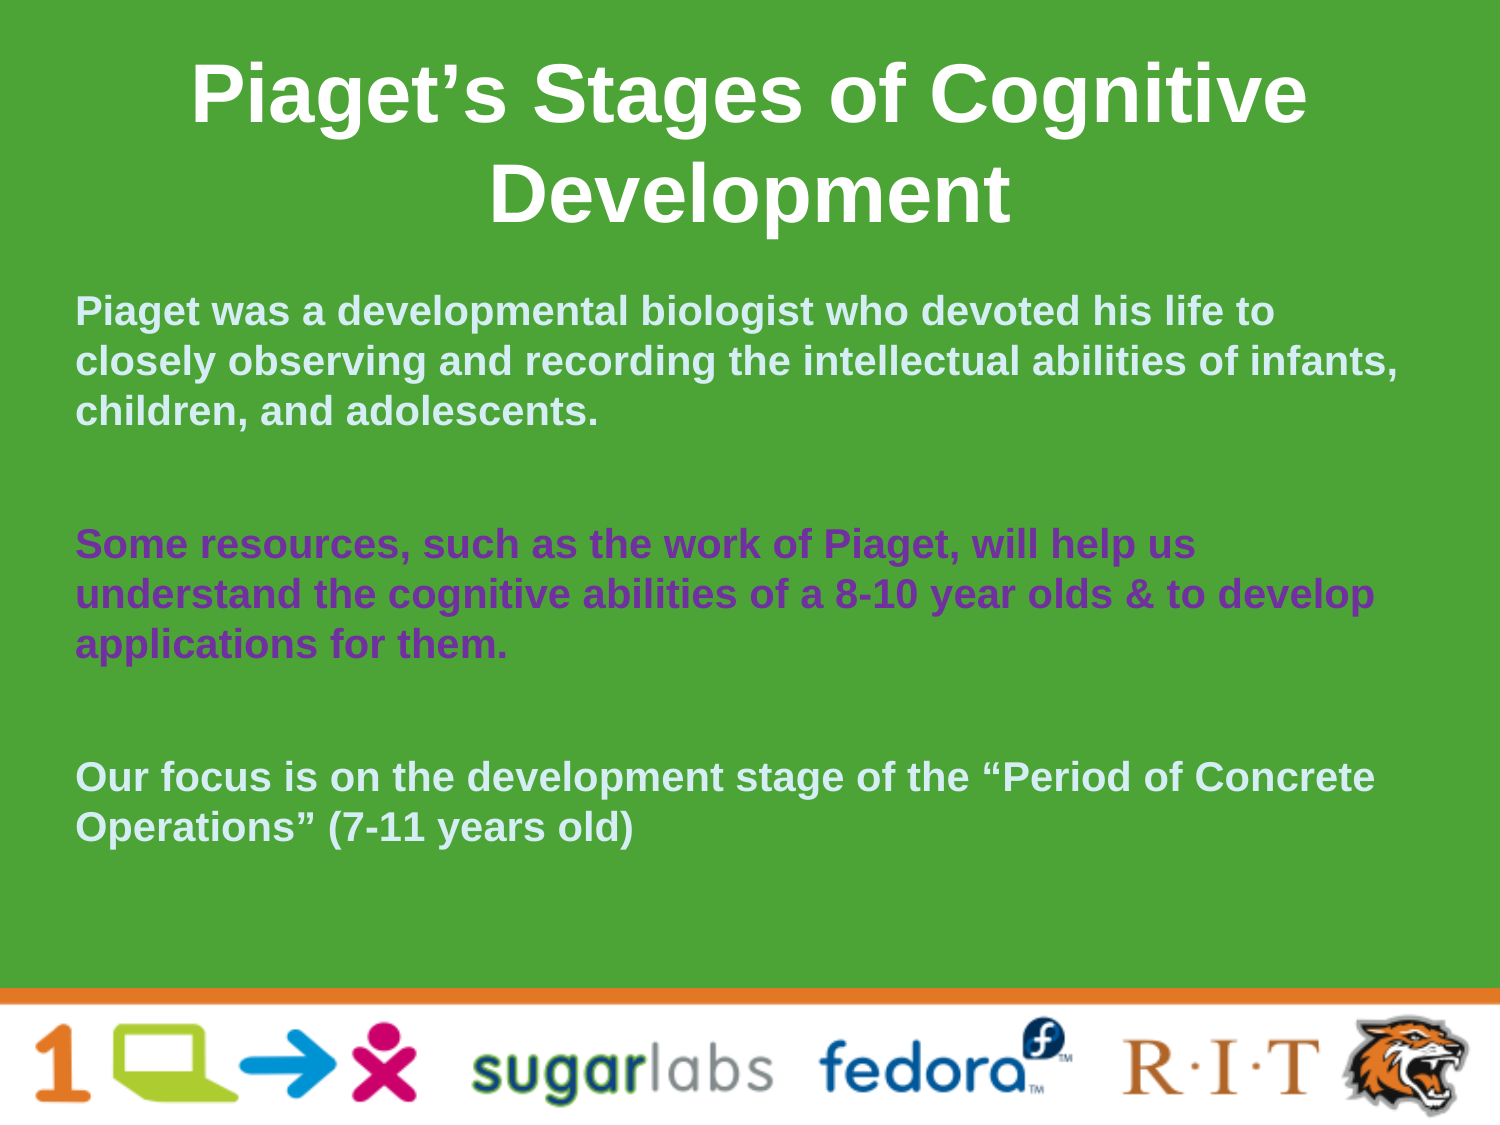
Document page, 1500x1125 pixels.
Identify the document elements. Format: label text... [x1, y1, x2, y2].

title Piaget’s Stages of Cognitive Development [75, 45, 1425, 233]
picture [0, 988, 1500, 1125]
subtitle Piaget was a developmental biologist who devoted his life to closely observing and recording the intellectual abilities of infants, children, and adolescents. Some resources, such as the work of Piaget, will help us understand the cognitive abilities of a 8-10 year olds & to develop applications for them. Our focus is on the development stage of the “Period of Concrete Operations” (7-11 years old) [75, 262, 1425, 1005]
